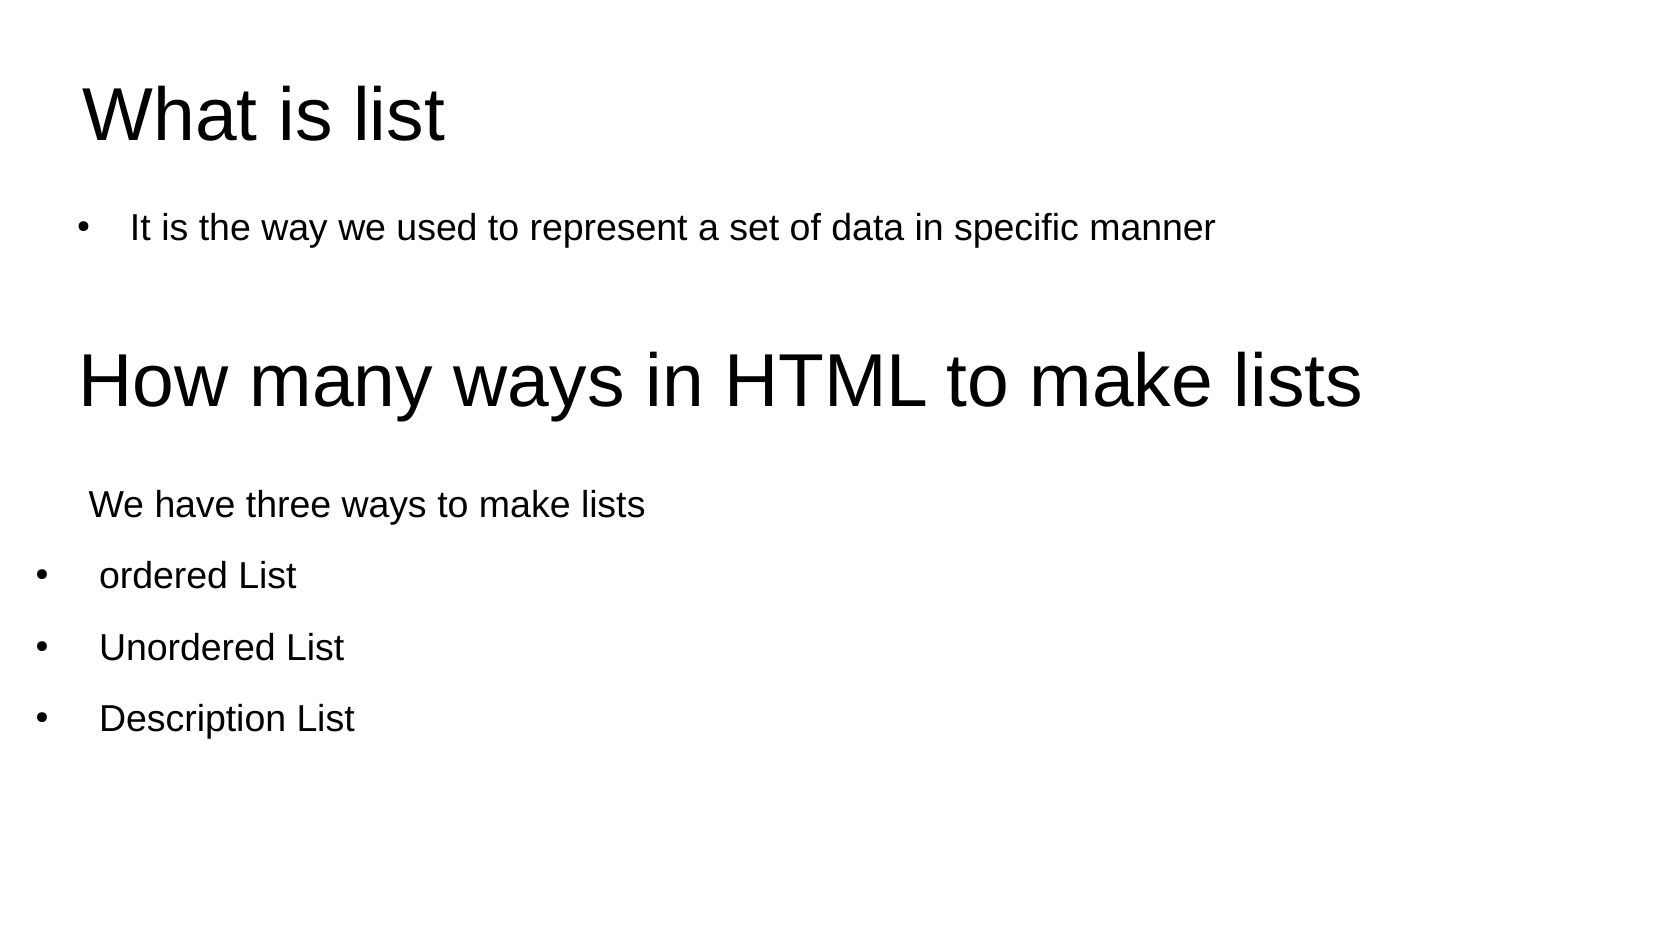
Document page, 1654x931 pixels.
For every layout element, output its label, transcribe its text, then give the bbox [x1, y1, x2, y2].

list It is the way we used to represent a set of data in specific manner [59, 206, 1548, 344]
list We have three ways to make lists ordered List Unordered List Description List [17, 483, 1565, 798]
title What is list [82, 37, 1571, 193]
title How many ways in HTML to make lists [78, 302, 1567, 458]
